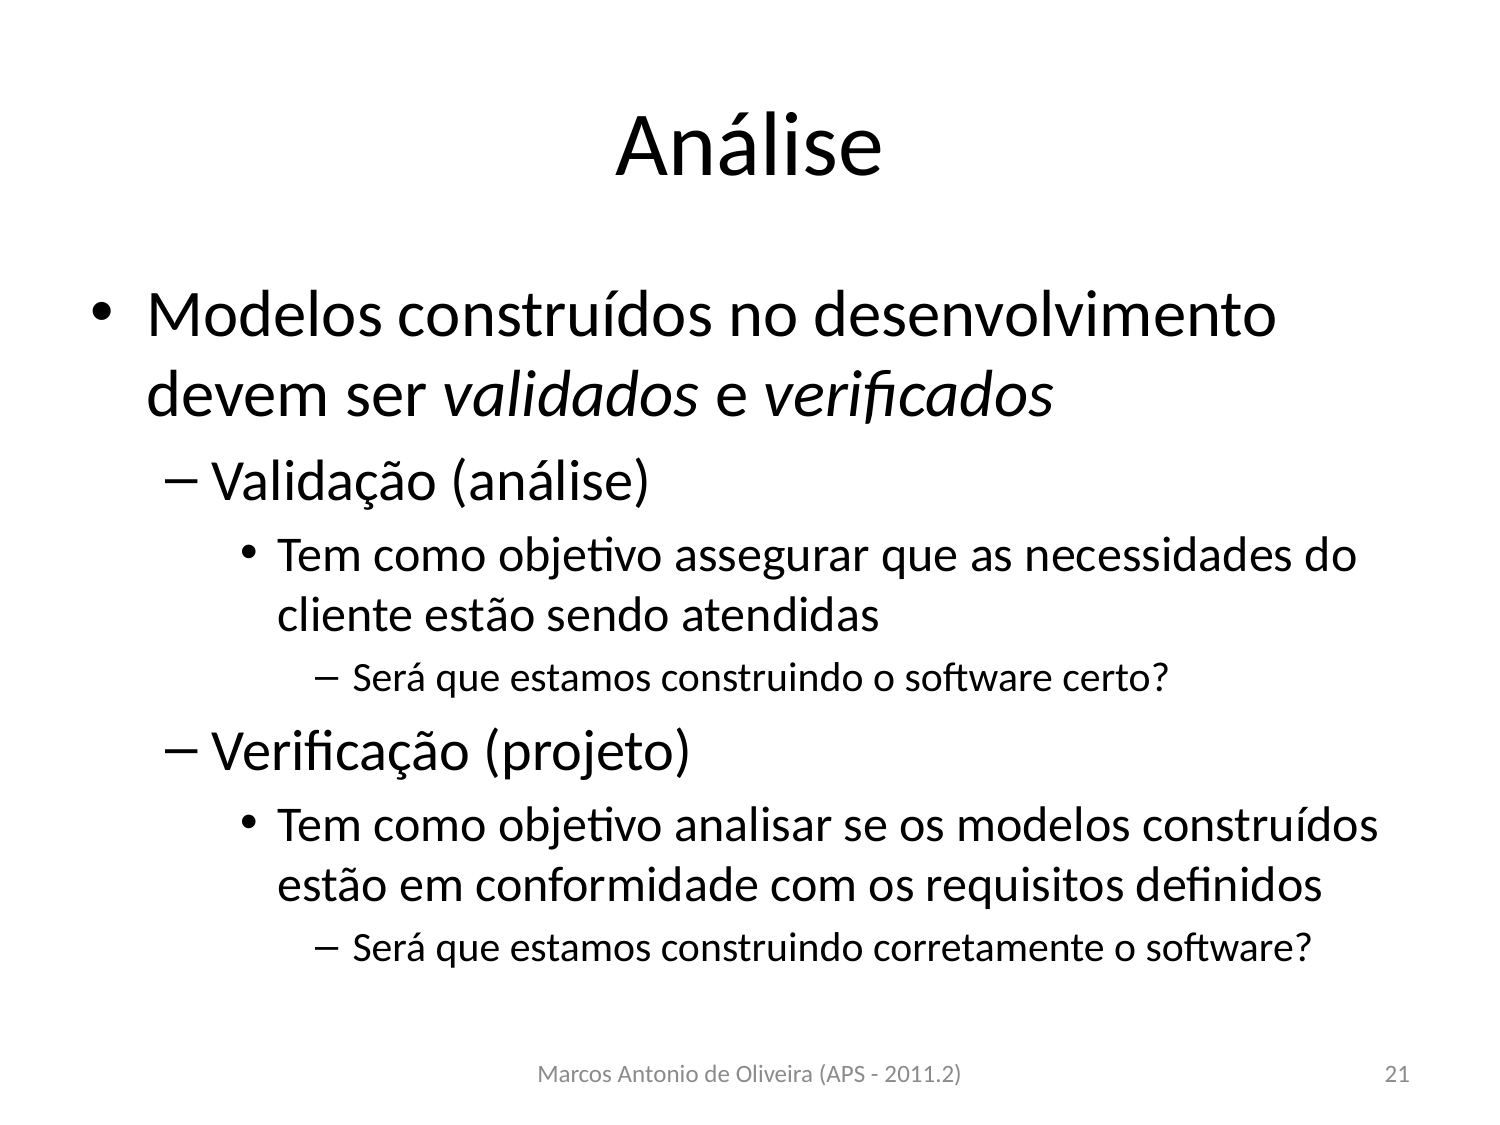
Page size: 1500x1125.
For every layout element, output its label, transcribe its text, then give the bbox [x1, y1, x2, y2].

list Modelos construídos no desenvolvimento devem ser validados e verificados Validação (análise) Tem como objetivo assegurar que as necessidades do cliente estão sendo atendidas Será que estamos construindo o software certo? Verificação (projeto) Tem como objetivo analisar se os modelos construídos estão em conformidade com os requisitos definidos Será que estamos construindo corretamente o software? [75, 262, 1425, 1005]
title Análise [75, 45, 1425, 233]
slide_number <número> [1074, 1042, 1425, 1103]
footer Marcos Antonio de Oliveira (APS - 2011.2) [512, 1042, 988, 1103]
